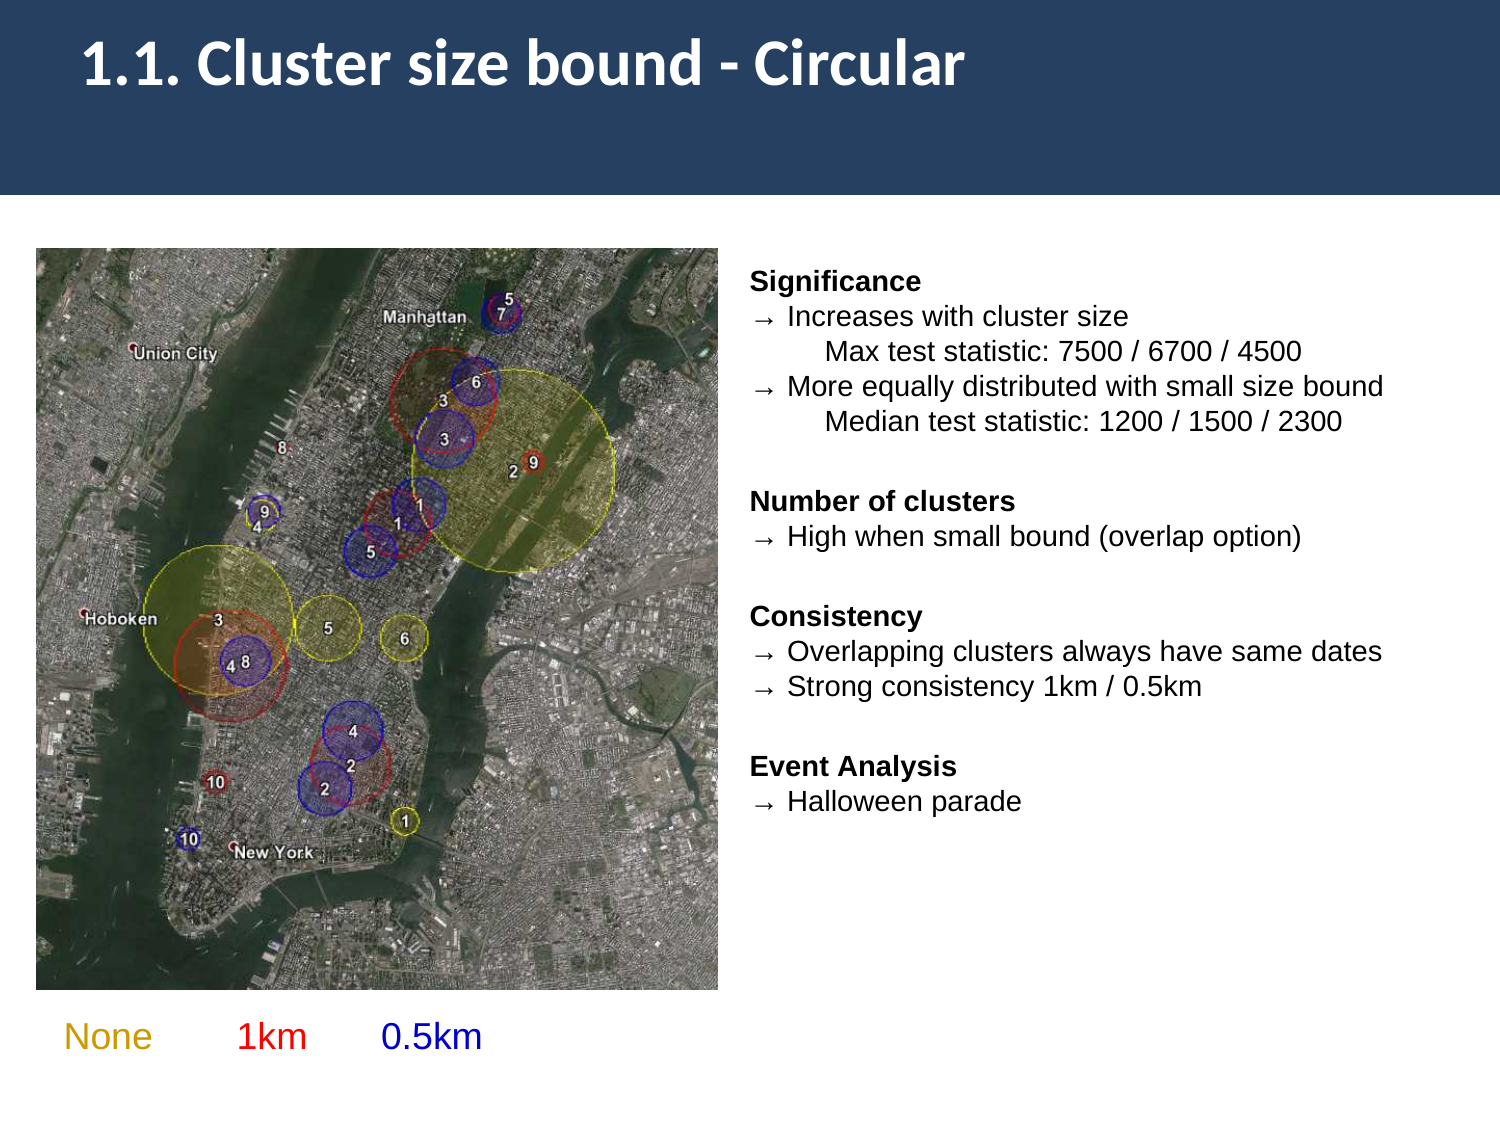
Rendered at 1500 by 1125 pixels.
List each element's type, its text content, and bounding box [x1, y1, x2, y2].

text_box 1.1. Cluster size bound - Circular [64, 11, 1500, 107]
text_box Significance → Increases with cluster size Max test statistic: 7500 / 6700 / 4500 → More equally distributed with small size bound Median test statistic: 1200 / 1500 / 2300 Number of clusters → High when small bound (overlap option) Consistency → Overlapping clusters always have same dates → Strong consistency 1km / 0.5km Event Analysis → Halloween parade [734, 254, 1440, 911]
picture [36, 248, 718, 990]
text_box None 1km 0.5km [48, 1004, 724, 1062]
text_box [0, 0, 1500, 195]
